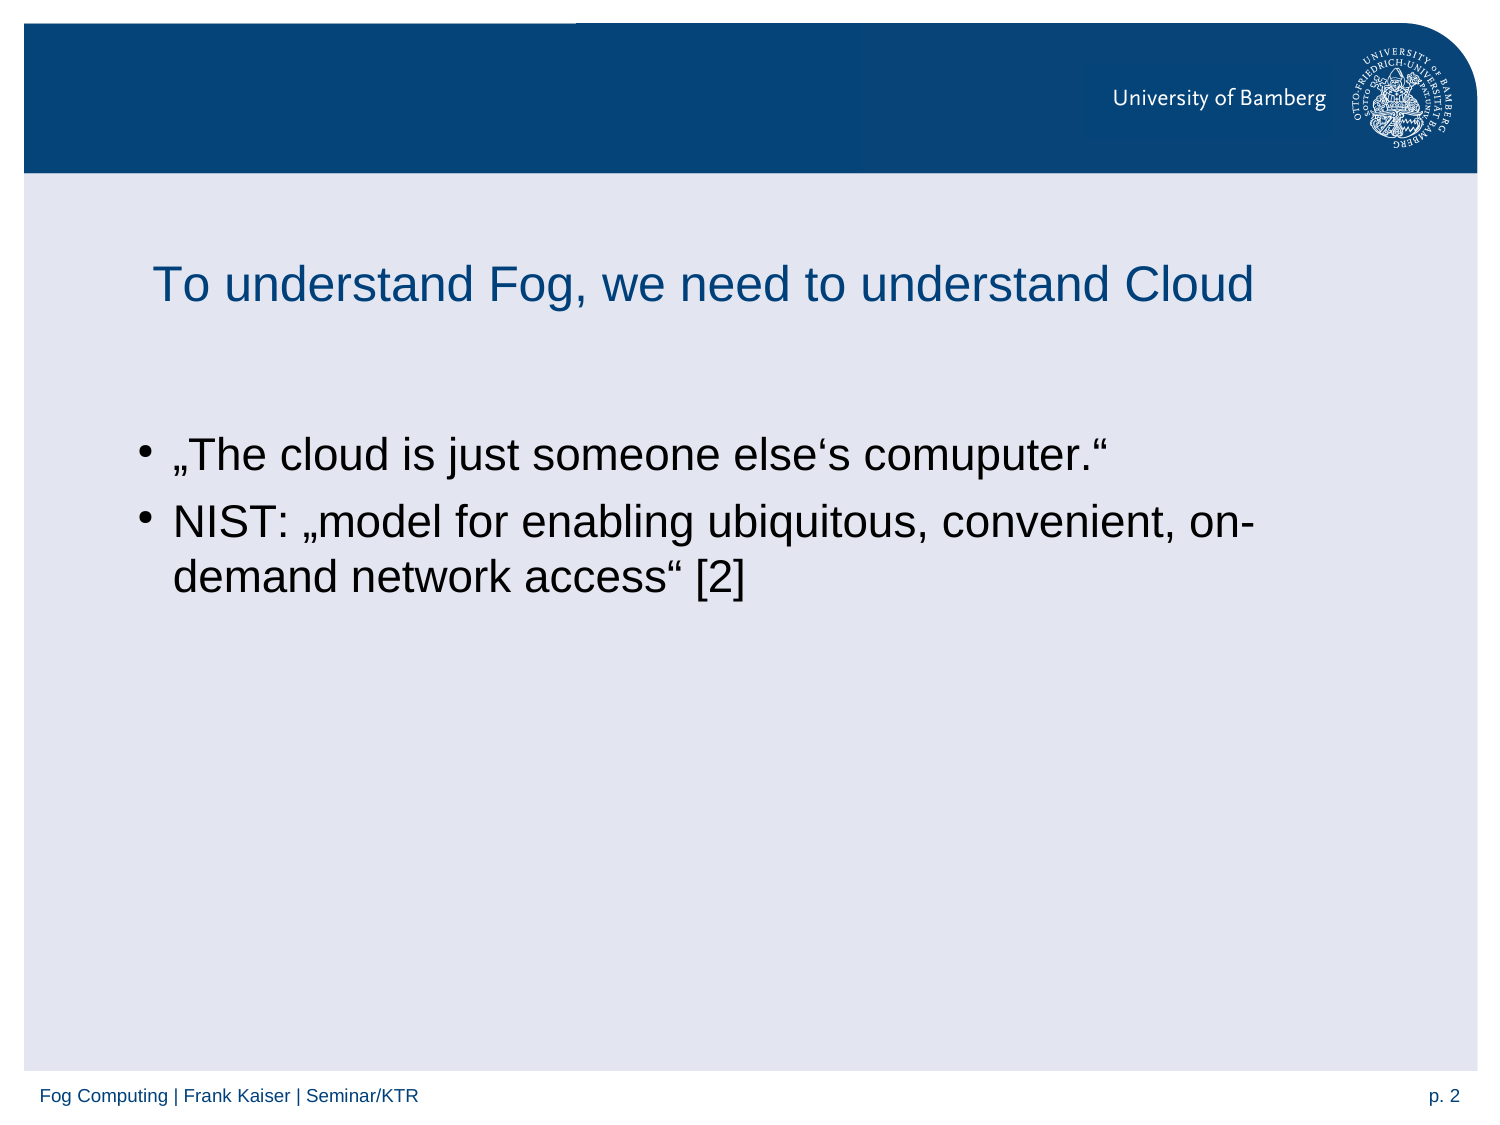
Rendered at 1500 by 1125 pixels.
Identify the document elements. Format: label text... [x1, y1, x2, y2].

subtitle „The cloud is just someone else‘s comuputer.“ NIST: „model for enabling ubiquitous, convenient, on-demand network access“ [2] [137, 424, 1363, 888]
picture [0, 0, 1500, 1125]
title To understand Fog, we need to understand Cloud [137, 187, 1363, 375]
